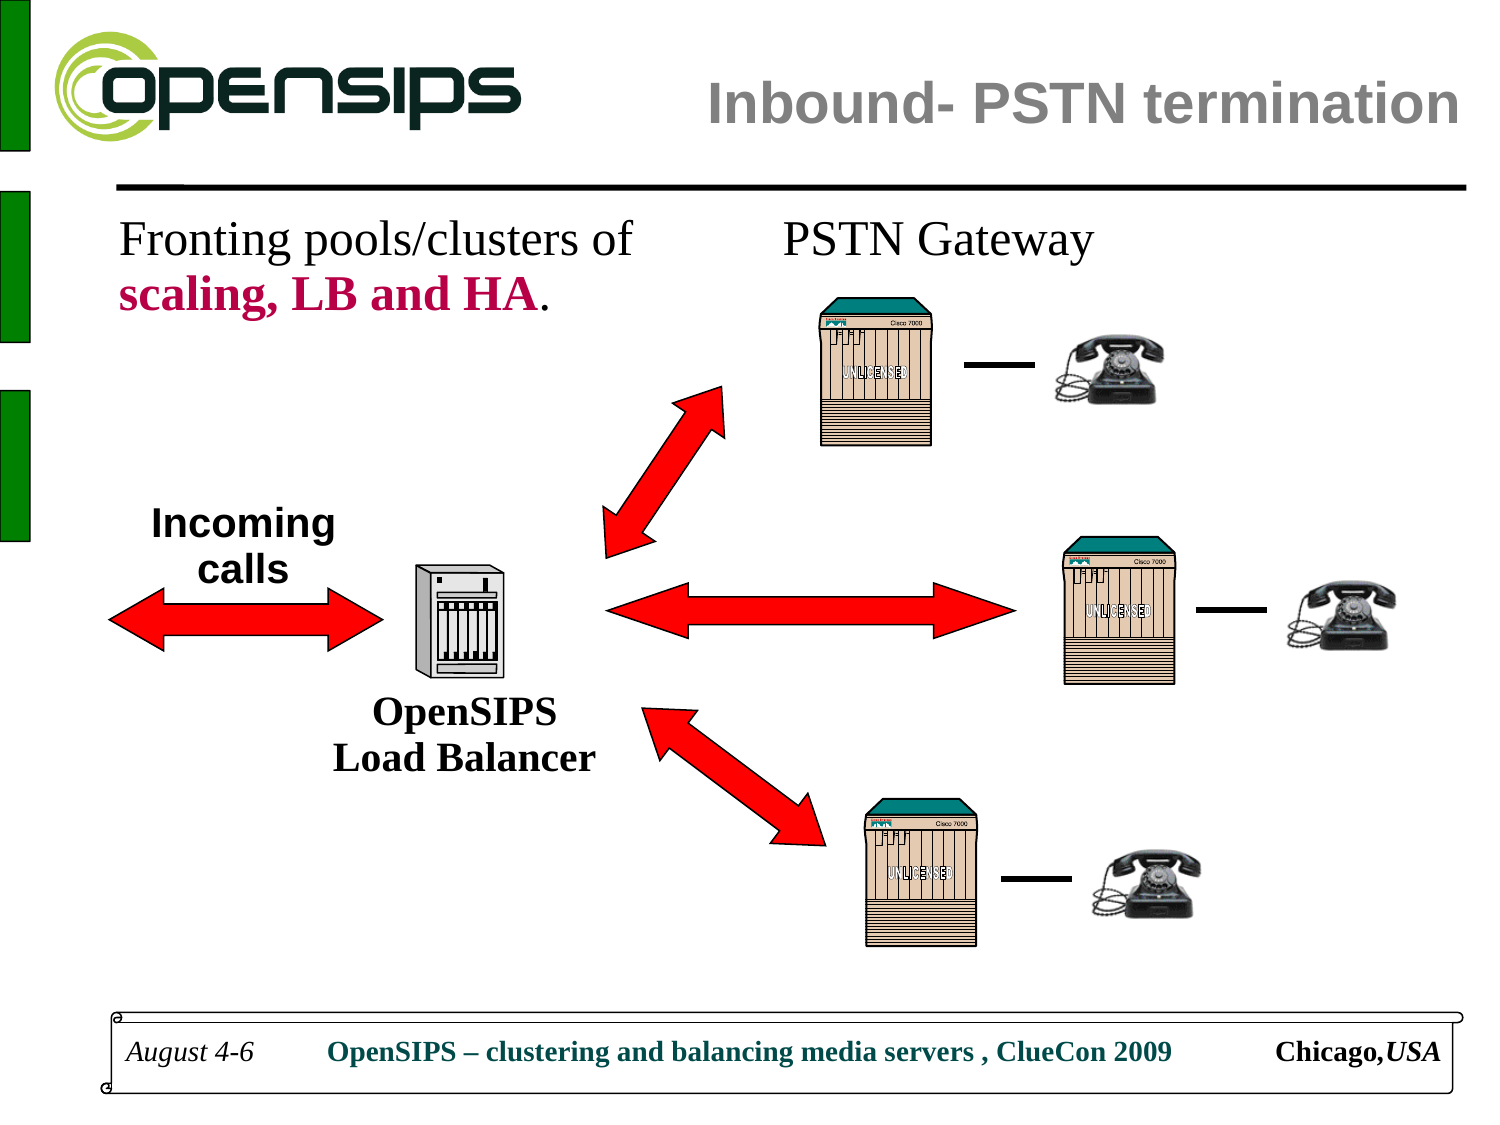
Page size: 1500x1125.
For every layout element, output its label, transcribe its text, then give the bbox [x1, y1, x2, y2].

chart [1049, 323, 1188, 408]
picture [51, 27, 532, 148]
text_box [603, 386, 725, 559]
chart [854, 789, 987, 957]
text_box [109, 602, 383, 651]
text_box Incoming calls [136, 492, 352, 610]
chart [1086, 838, 1225, 923]
chart [1052, 527, 1185, 695]
chart [809, 288, 942, 456]
text_box [607, 582, 1015, 639]
title Inbound- PSTN termination [678, 44, 1462, 180]
text_box [642, 708, 826, 846]
text_box [416, 565, 504, 678]
text_box OpenSIPS Load Balancer [318, 680, 612, 789]
text_box PSTN Gateway [767, 219, 1110, 271]
chart [1281, 569, 1420, 654]
text_box Fronting pools/clusters of scaling, LB and HA. [104, 203, 662, 329]
